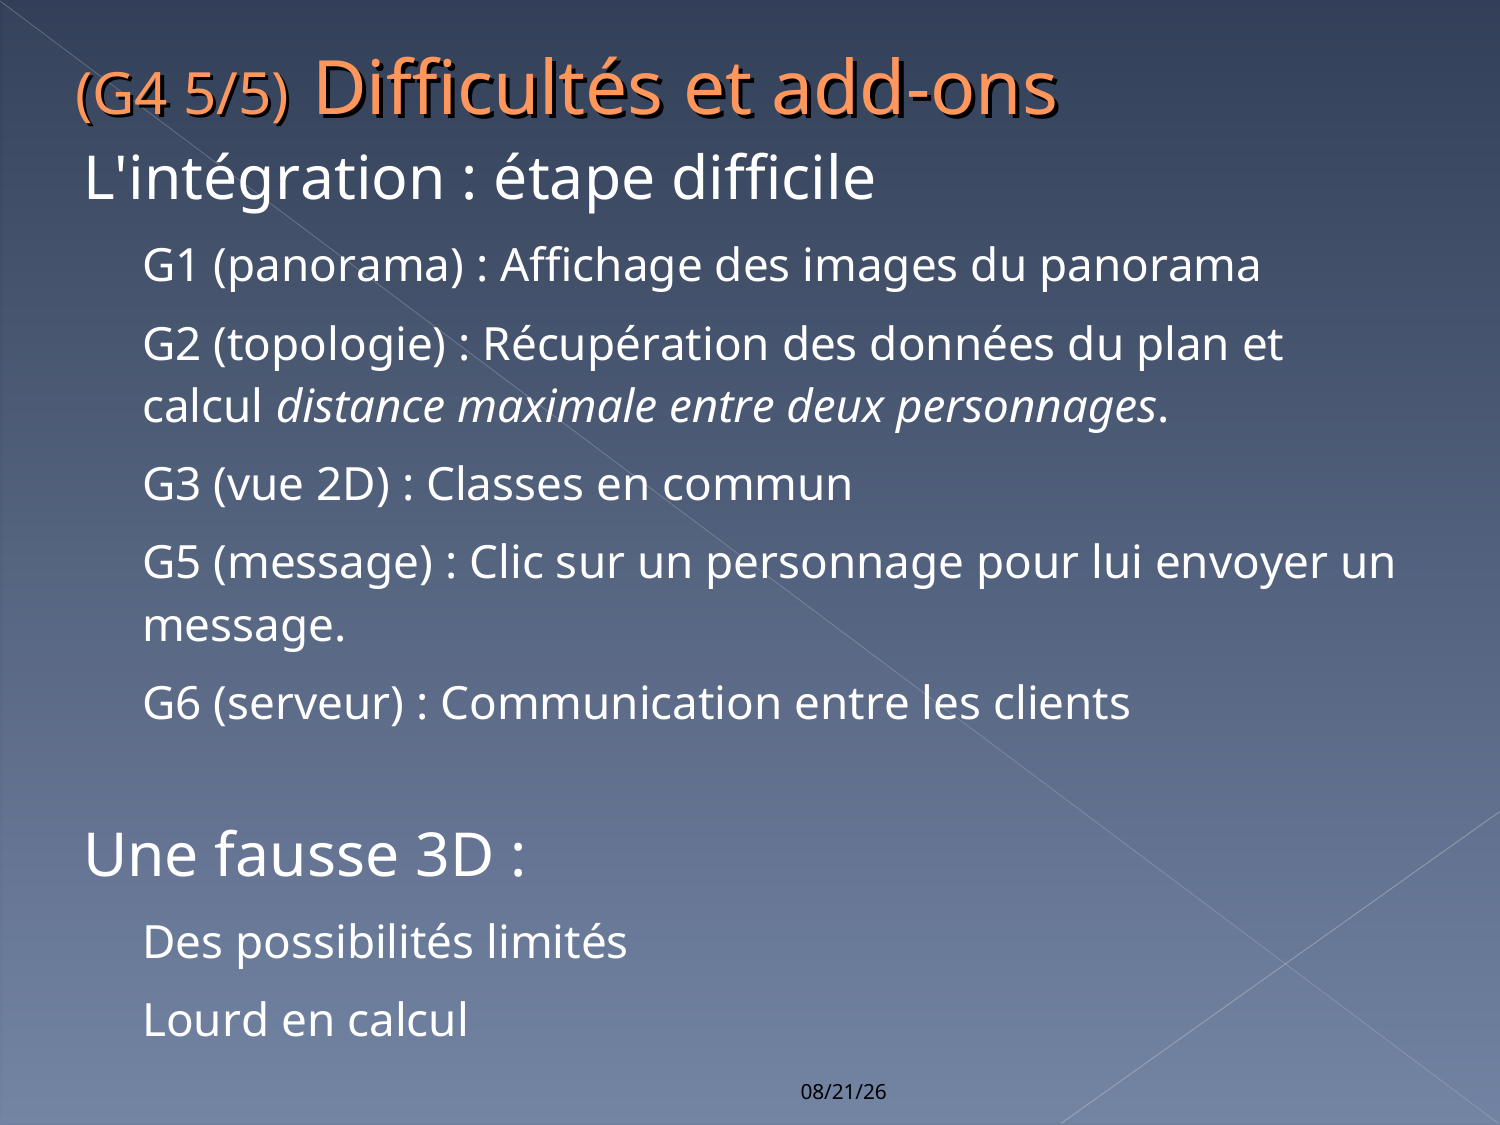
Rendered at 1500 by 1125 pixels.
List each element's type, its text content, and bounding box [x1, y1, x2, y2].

subtitle L'intégration : étape difficile G1 (panorama) : Affichage des images du panorama G2 (topologie) : Récupération des données du plan et calcul distance maximale entre deux personnages. G3 (vue 2D) : Classes en commun G5 (message) : Clic sur un personnage pour lui envoyer un message. G6 (serveur) : Communication entre les clients Une fausse 3D : Des possibilités limités Lourd en calcul [67, 184, 1418, 1063]
title (G4 5/5) Difficultés et add-ons [75, 28, 1426, 134]
